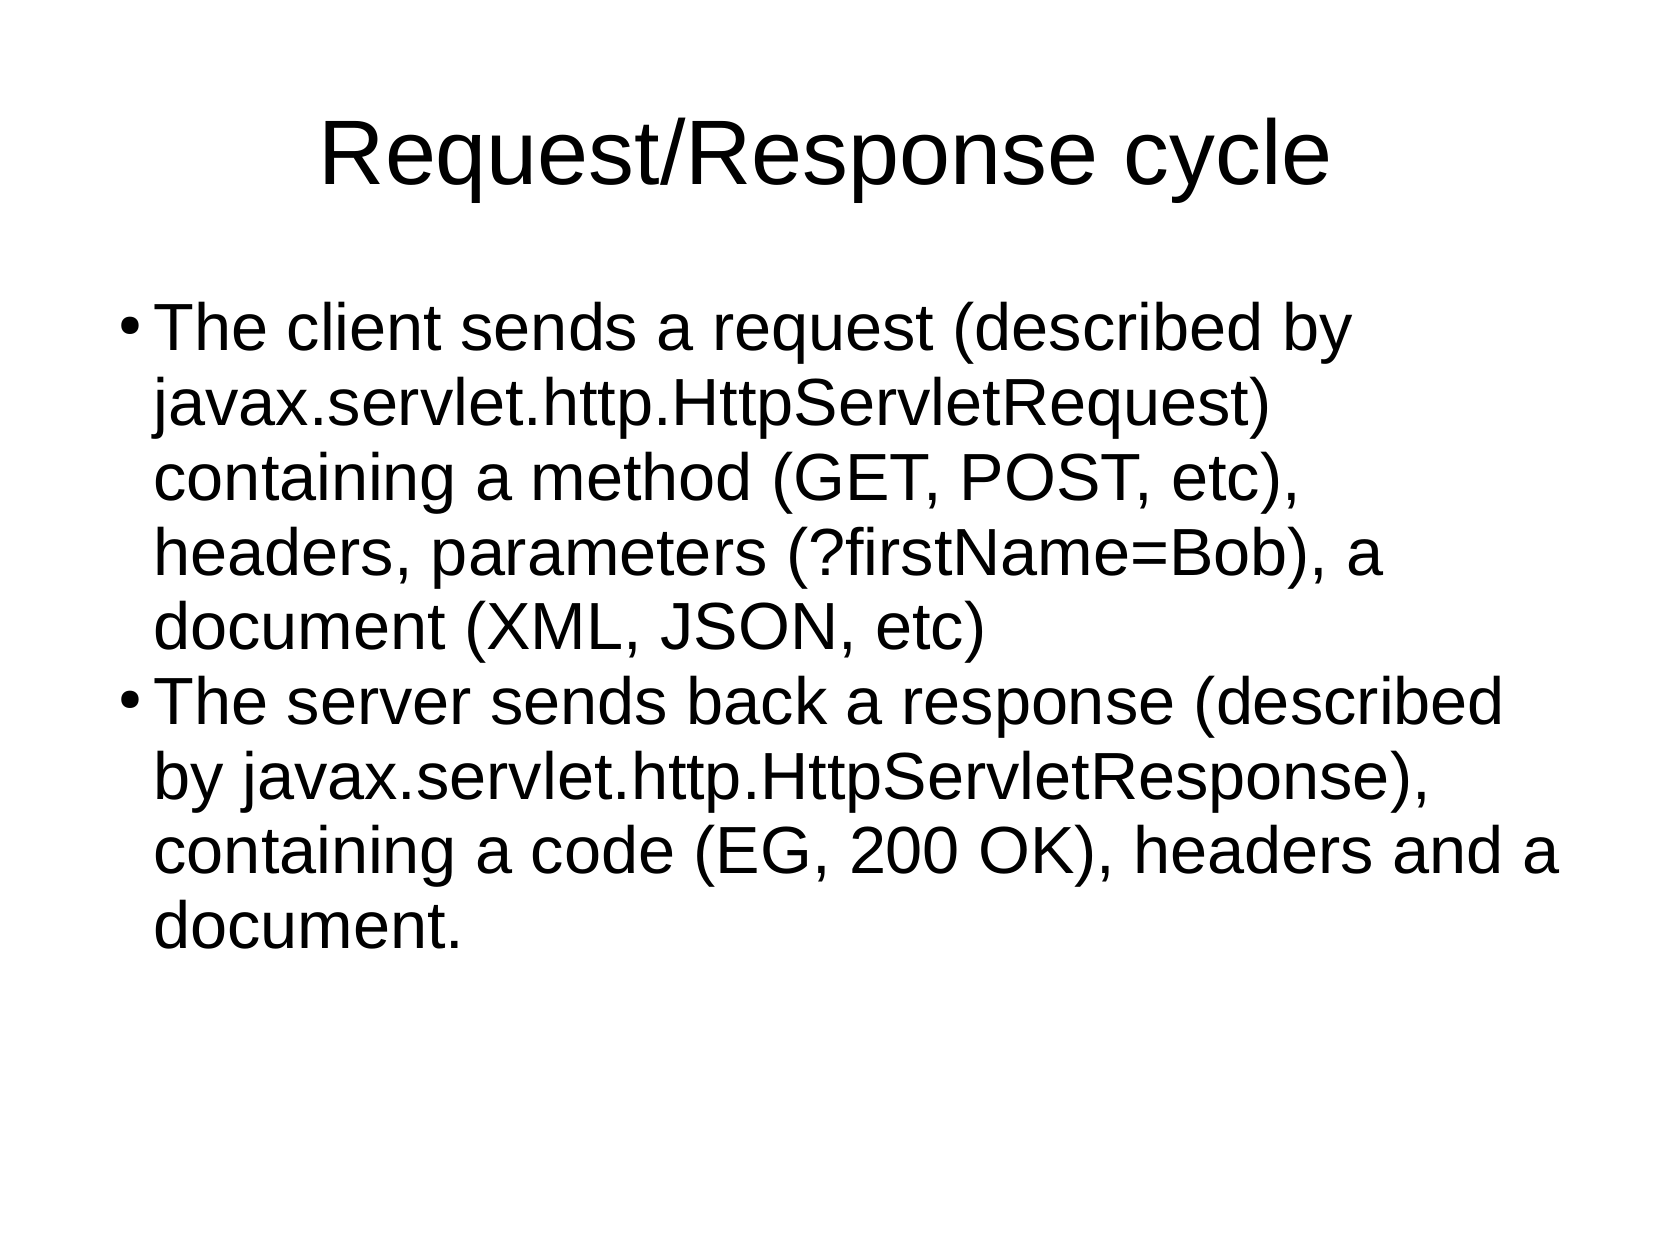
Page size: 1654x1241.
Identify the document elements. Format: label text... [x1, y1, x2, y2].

title Request/Response cycle [82, 49, 1571, 257]
subtitle The client sends a request (described by javax.servlet.http.HttpServletRequest) containing a method (GET, POST, etc), headers, parameters (?firstName=Bob), a document (XML, JSON, etc) The server sends back a response (described by javax.servlet.http.HttpServletResponse), containing a code (EG, 200 OK), headers and a document. [82, 290, 1571, 1010]
